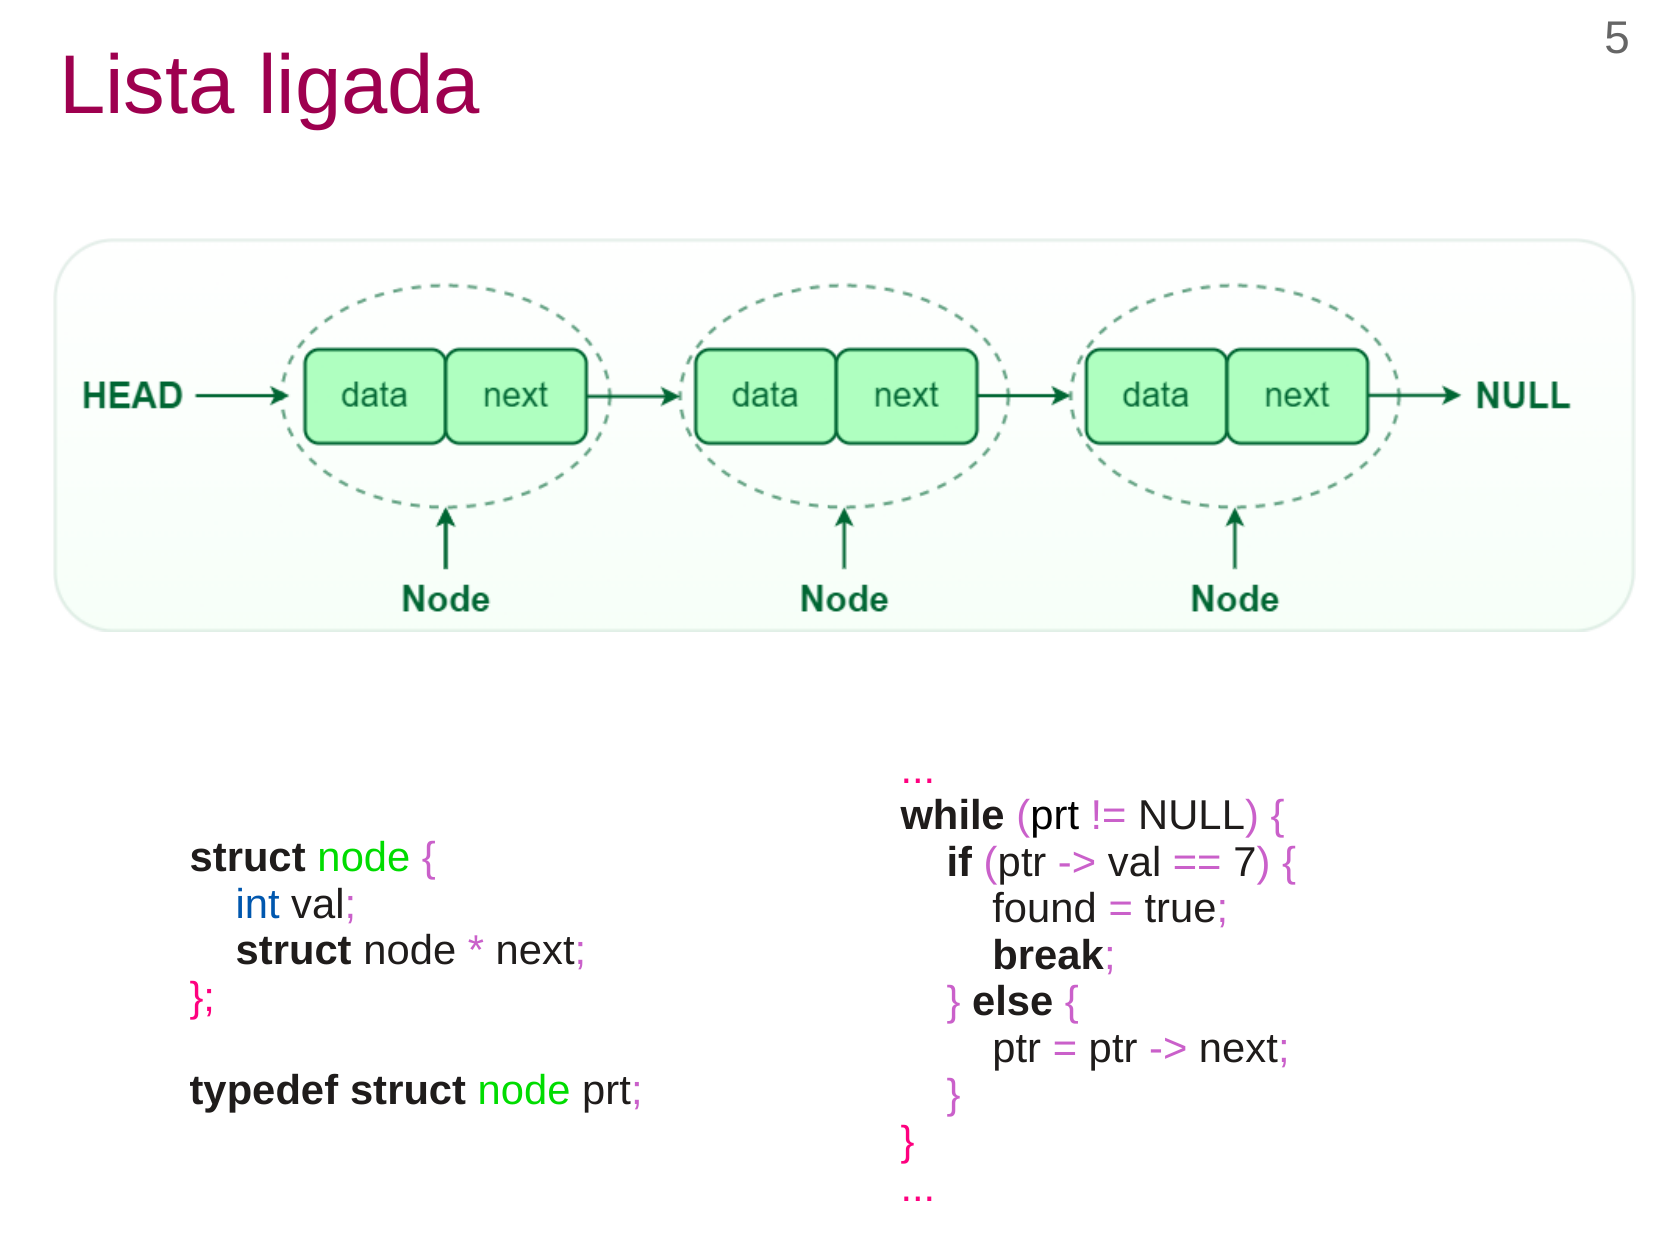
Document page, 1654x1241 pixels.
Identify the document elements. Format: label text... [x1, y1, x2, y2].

text_box ... while (prt != NULL) { if (ptr -> val == 7) { found = true; break; } else { ptr = ptr -> next; } } ... [885, 738, 1501, 1218]
picture [53, 238, 1636, 632]
title Lista ligada [59, 29, 1595, 148]
text_box struct node { int val; struct node * next; }; typedef struct node prt; [174, 826, 658, 1121]
